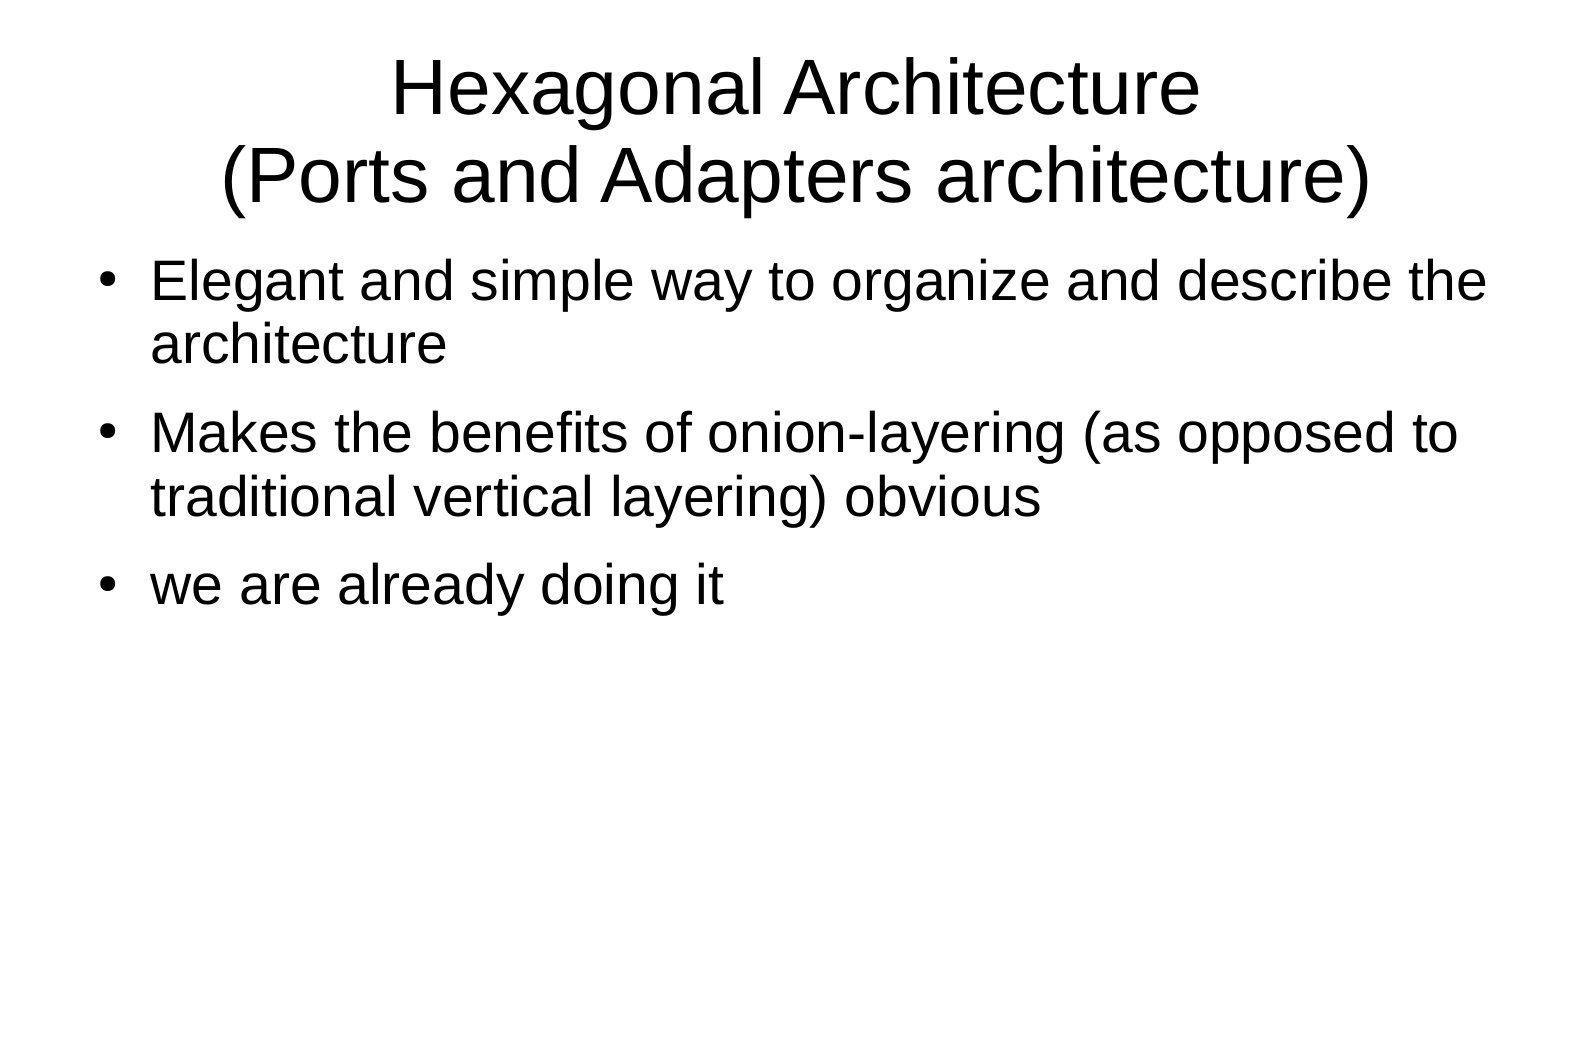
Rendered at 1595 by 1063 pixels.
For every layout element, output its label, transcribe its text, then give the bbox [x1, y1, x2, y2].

title Hexagonal Architecture (Ports and Adapters architecture) [79, 42, 1515, 220]
list Elegant and simple way to organize and describe the architecture Makes the benefits of onion-layering (as opposed to traditional vertical layering) obvious we are already doing it [79, 248, 1515, 951]
